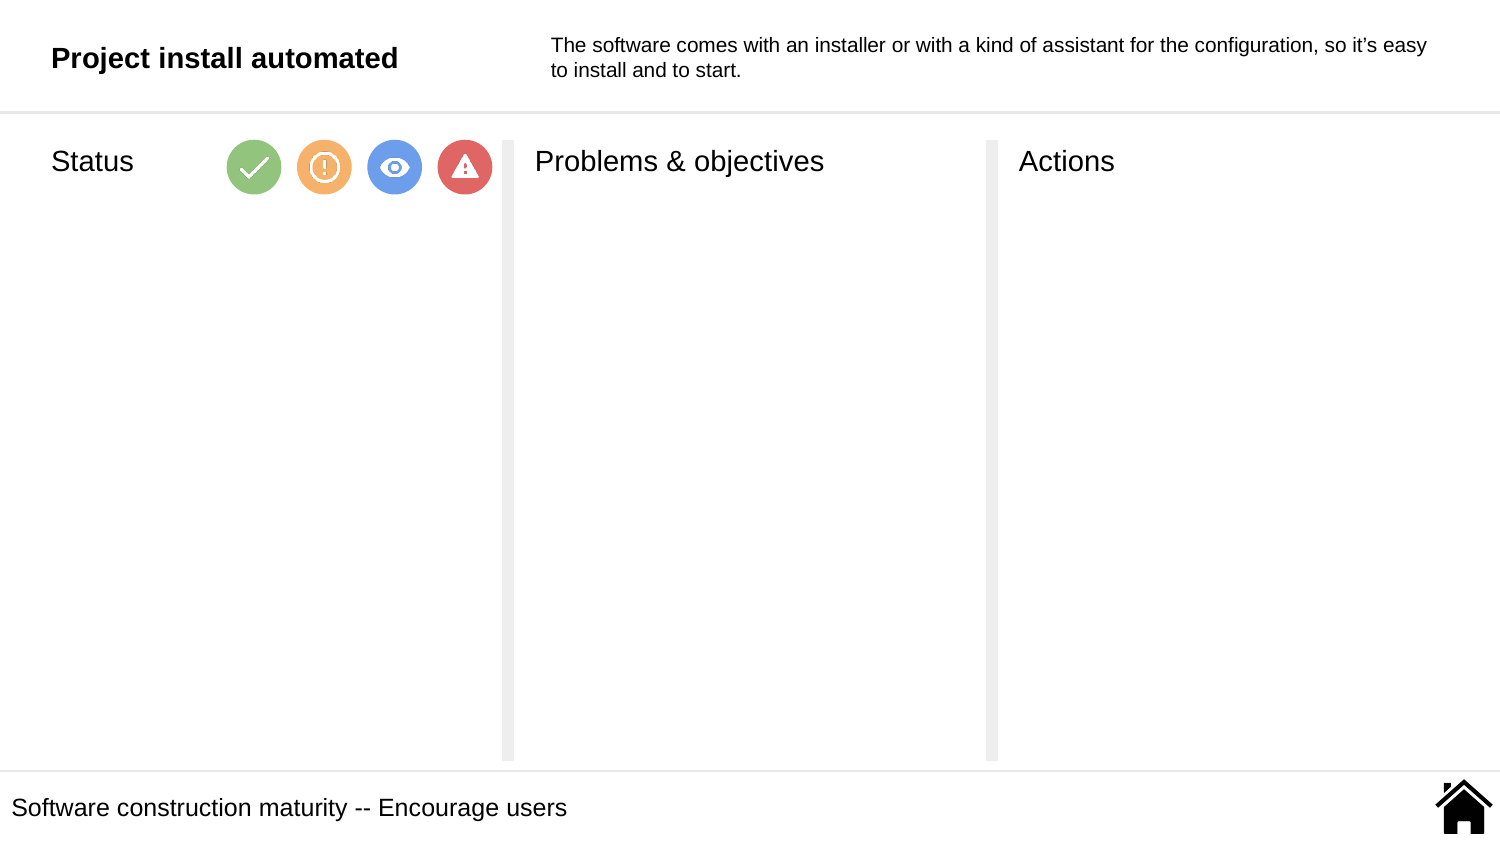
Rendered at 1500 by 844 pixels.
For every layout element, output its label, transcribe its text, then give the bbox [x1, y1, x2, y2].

text_box [437, 139, 493, 195]
text_box [367, 139, 423, 195]
picture [1435, 779, 1493, 834]
text_box [236, 139, 272, 146]
list Status [39, 131, 493, 769]
text_box [275, 149, 282, 185]
list Problems & objectives [523, 131, 977, 769]
text_box [236, 188, 272, 195]
title Project install automated [39, 15, 524, 98]
list The software comes with an installer or with a kind of assistant for the configuration, so it’s easy to install and to start. [539, 15, 1461, 98]
picture [306, 148, 343, 186]
list Software construction maturity -- Encourage users [0, 769, 1430, 844]
text_box [226, 149, 233, 185]
picture [449, 149, 481, 182]
list Actions [1007, 131, 1461, 770]
picture [233, 146, 275, 188]
text_box [296, 139, 352, 195]
picture [378, 152, 411, 184]
